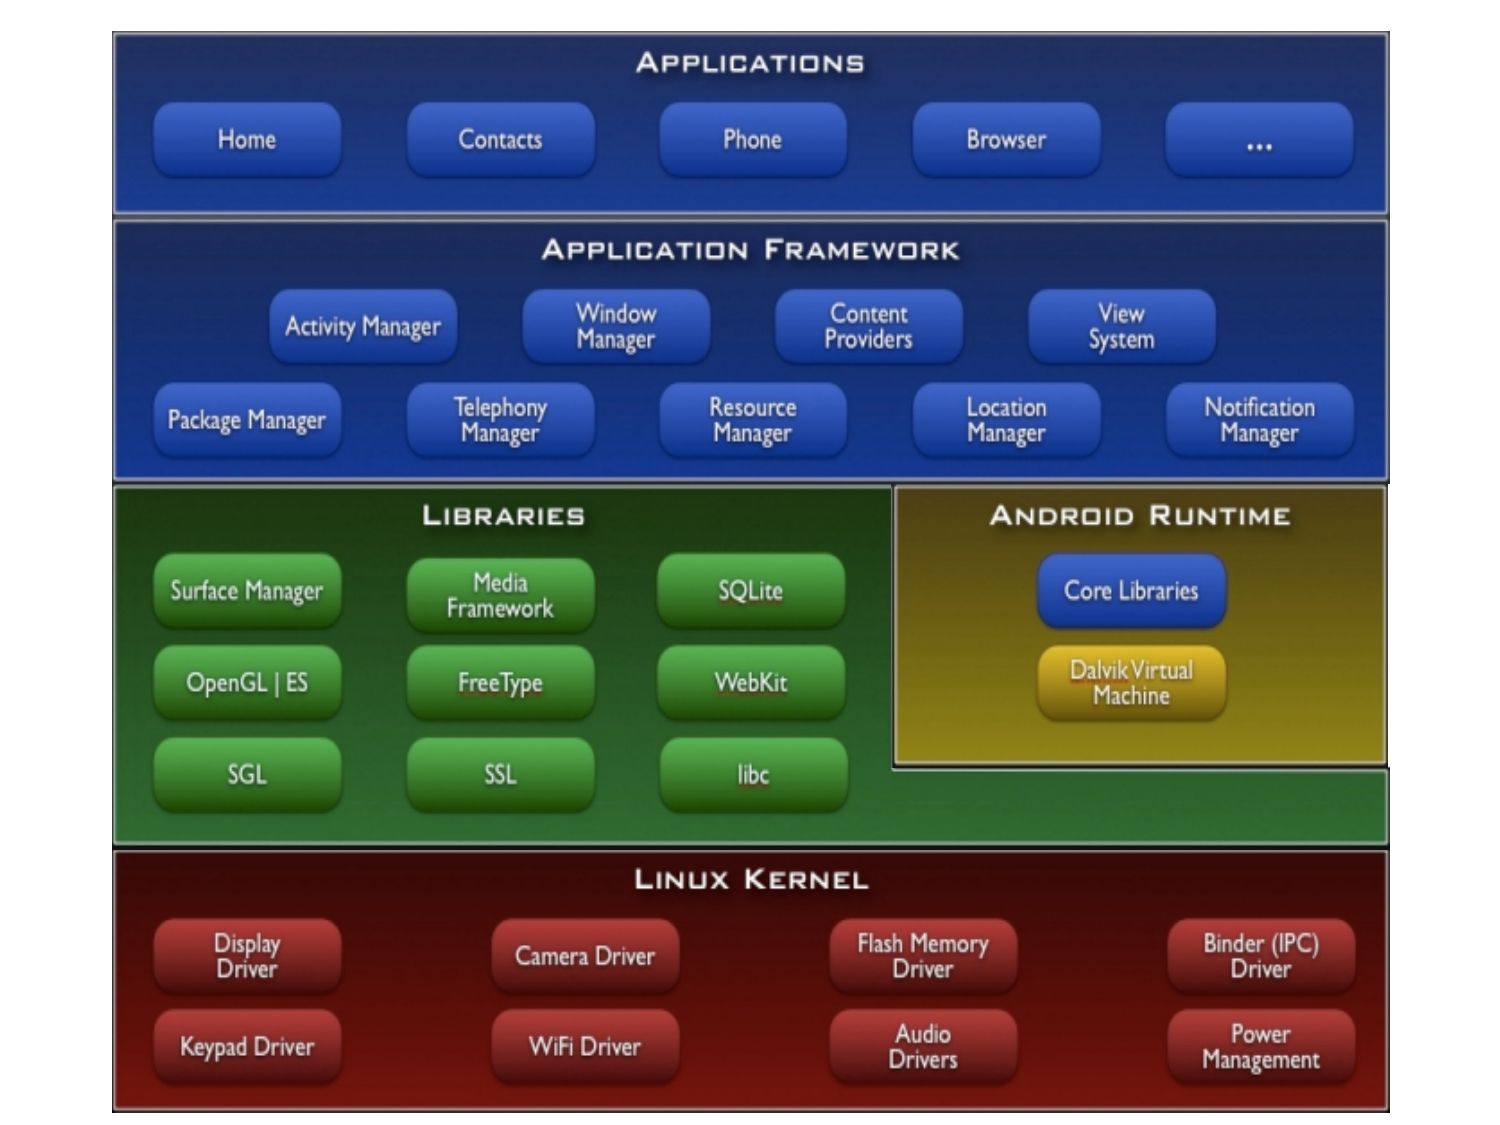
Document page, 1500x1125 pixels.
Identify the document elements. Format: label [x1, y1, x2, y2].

picture [112, 31, 1390, 1113]
